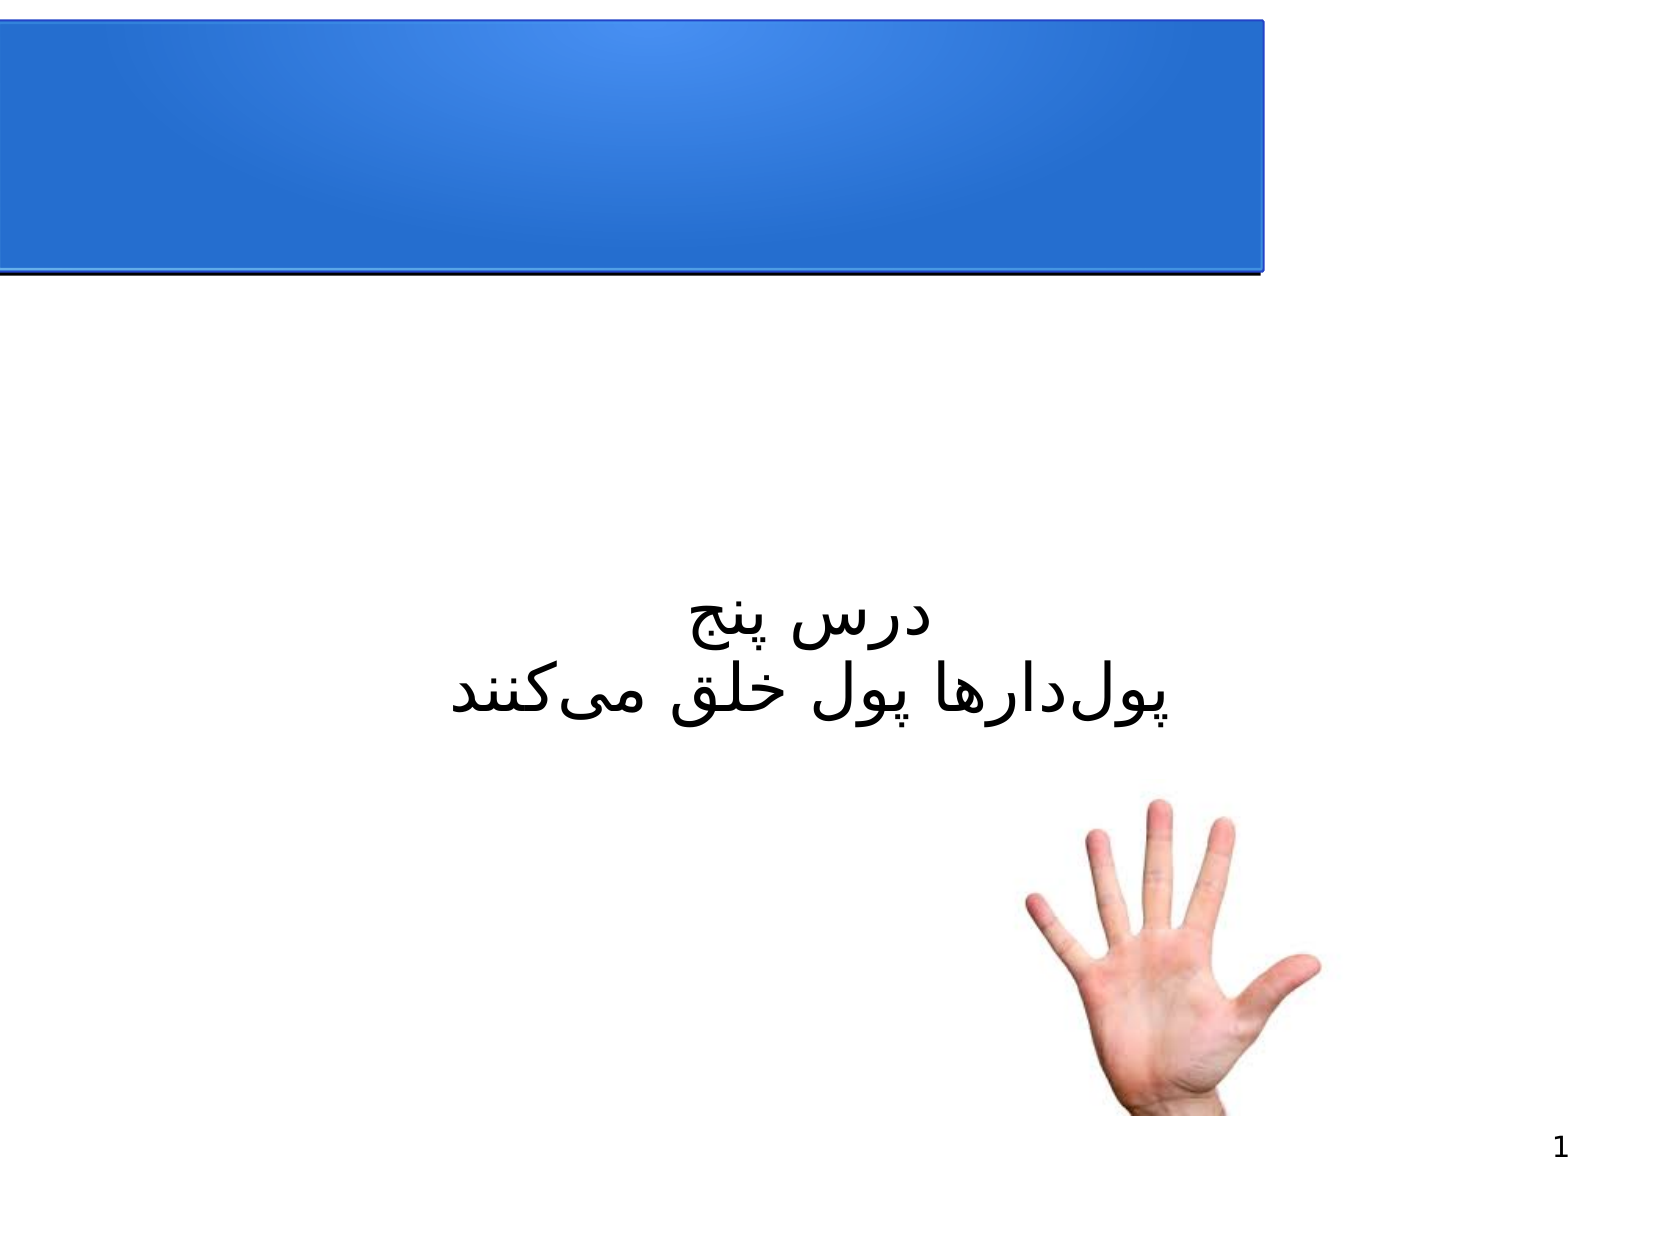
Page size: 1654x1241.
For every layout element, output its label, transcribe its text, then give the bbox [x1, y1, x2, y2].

picture [990, 779, 1358, 1116]
subtitle درس پنج پول‌دارها پول خلق می‌کنند [82, 290, 1538, 1010]
